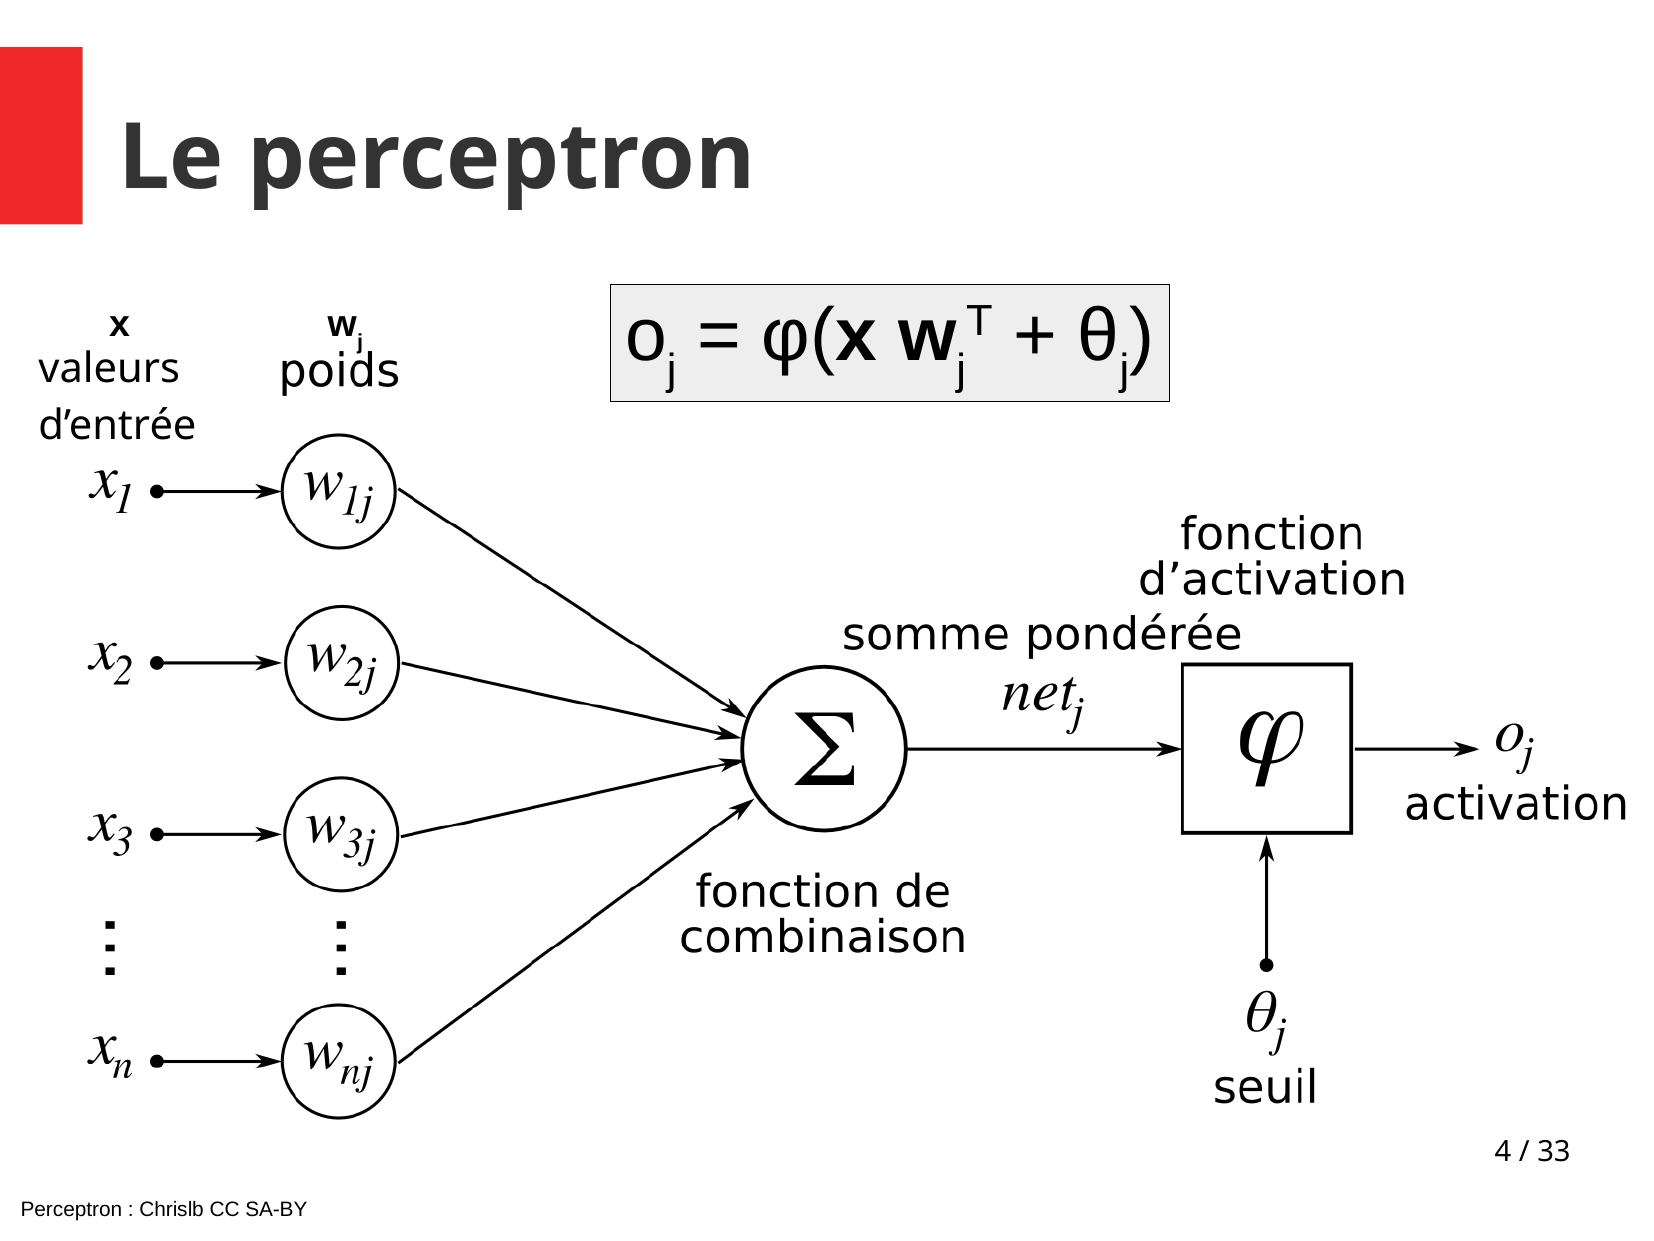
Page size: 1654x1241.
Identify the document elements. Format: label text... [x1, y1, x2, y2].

text_box wj [312, 295, 378, 362]
text_box Perceptron : Chrislb CC SA-BY [5, 1190, 323, 1229]
title Le perceptron [118, 49, 1571, 257]
text_box x [94, 295, 145, 353]
picture [0, 342, 1654, 1128]
text_box valeurs d’entrée [23, 330, 249, 447]
text_box oj = φ(x wjT + θj) [610, 284, 1170, 402]
